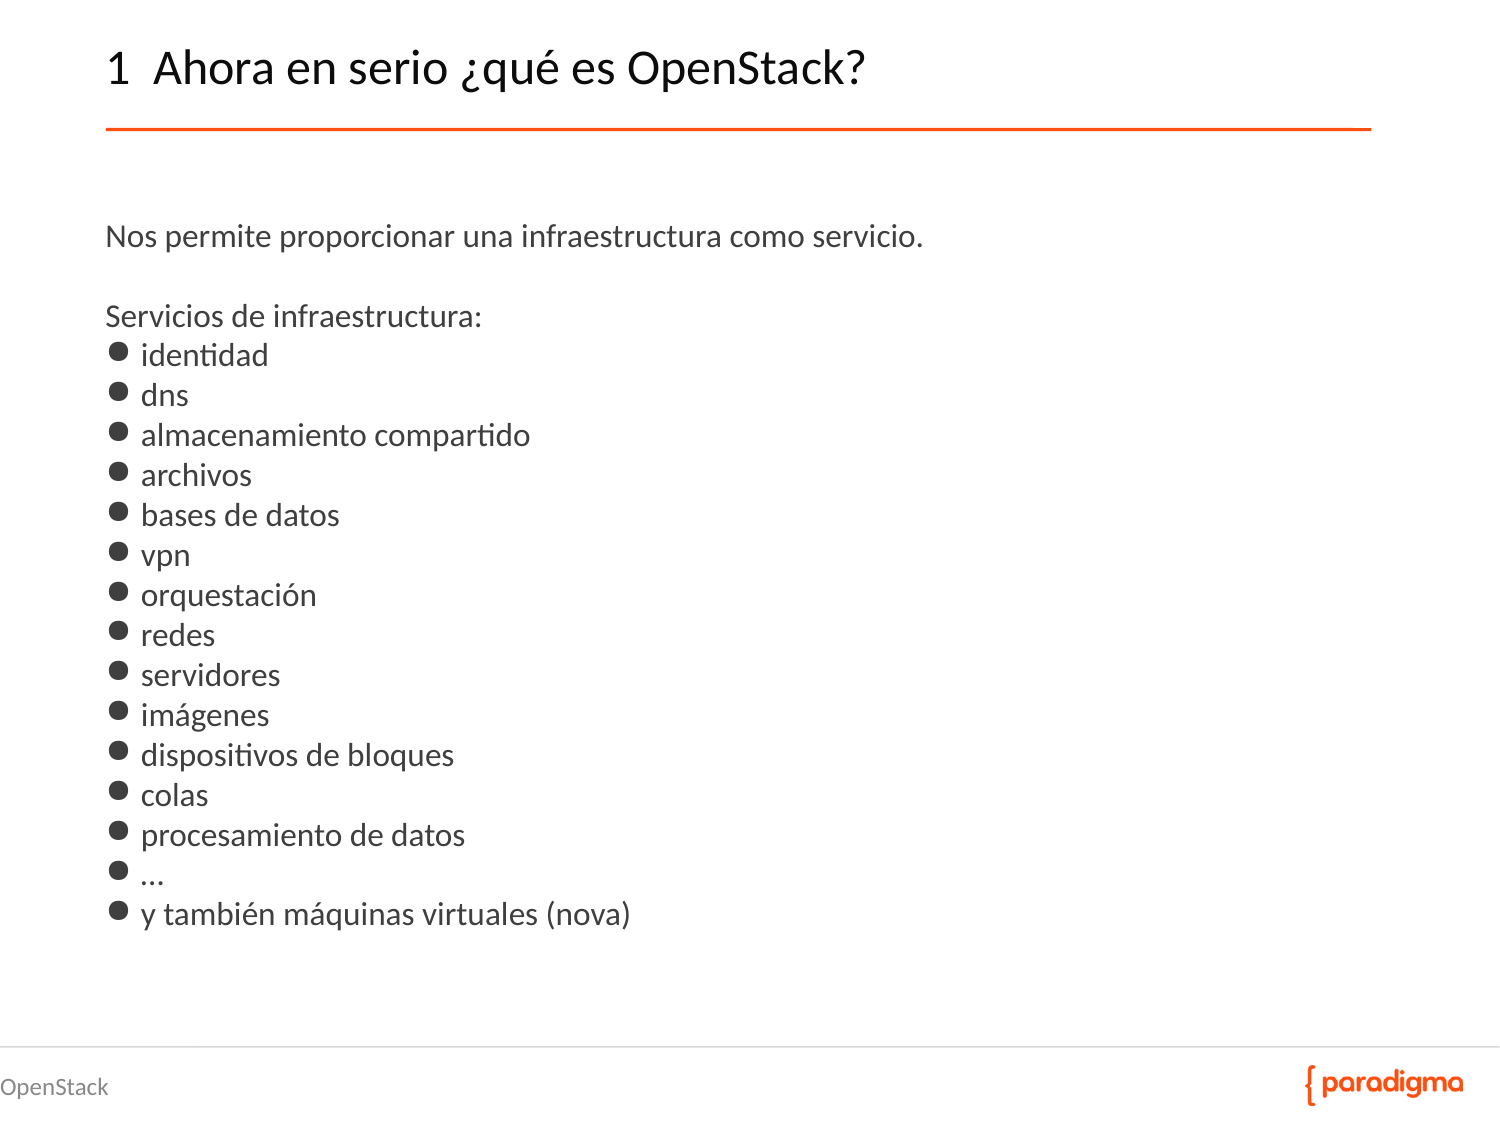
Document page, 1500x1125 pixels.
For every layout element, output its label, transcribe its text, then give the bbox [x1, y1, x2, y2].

text_box Nos permite proporcionar una infraestructura como servicio. Servicios de infraestructura: identidad dns almacenamiento compartido archivos bases de datos vpn orquestación redes servidores imágenes dispositivos de bloques colas procesamiento de datos … y también máquinas virtuales (nova) [105, 206, 1395, 984]
picture [1305, 1065, 1463, 1107]
text_box 1 Ahora en serio ¿qué es OpenStack? [105, 0, 1395, 130]
text_box OpenStack [0, 1048, 1223, 1125]
